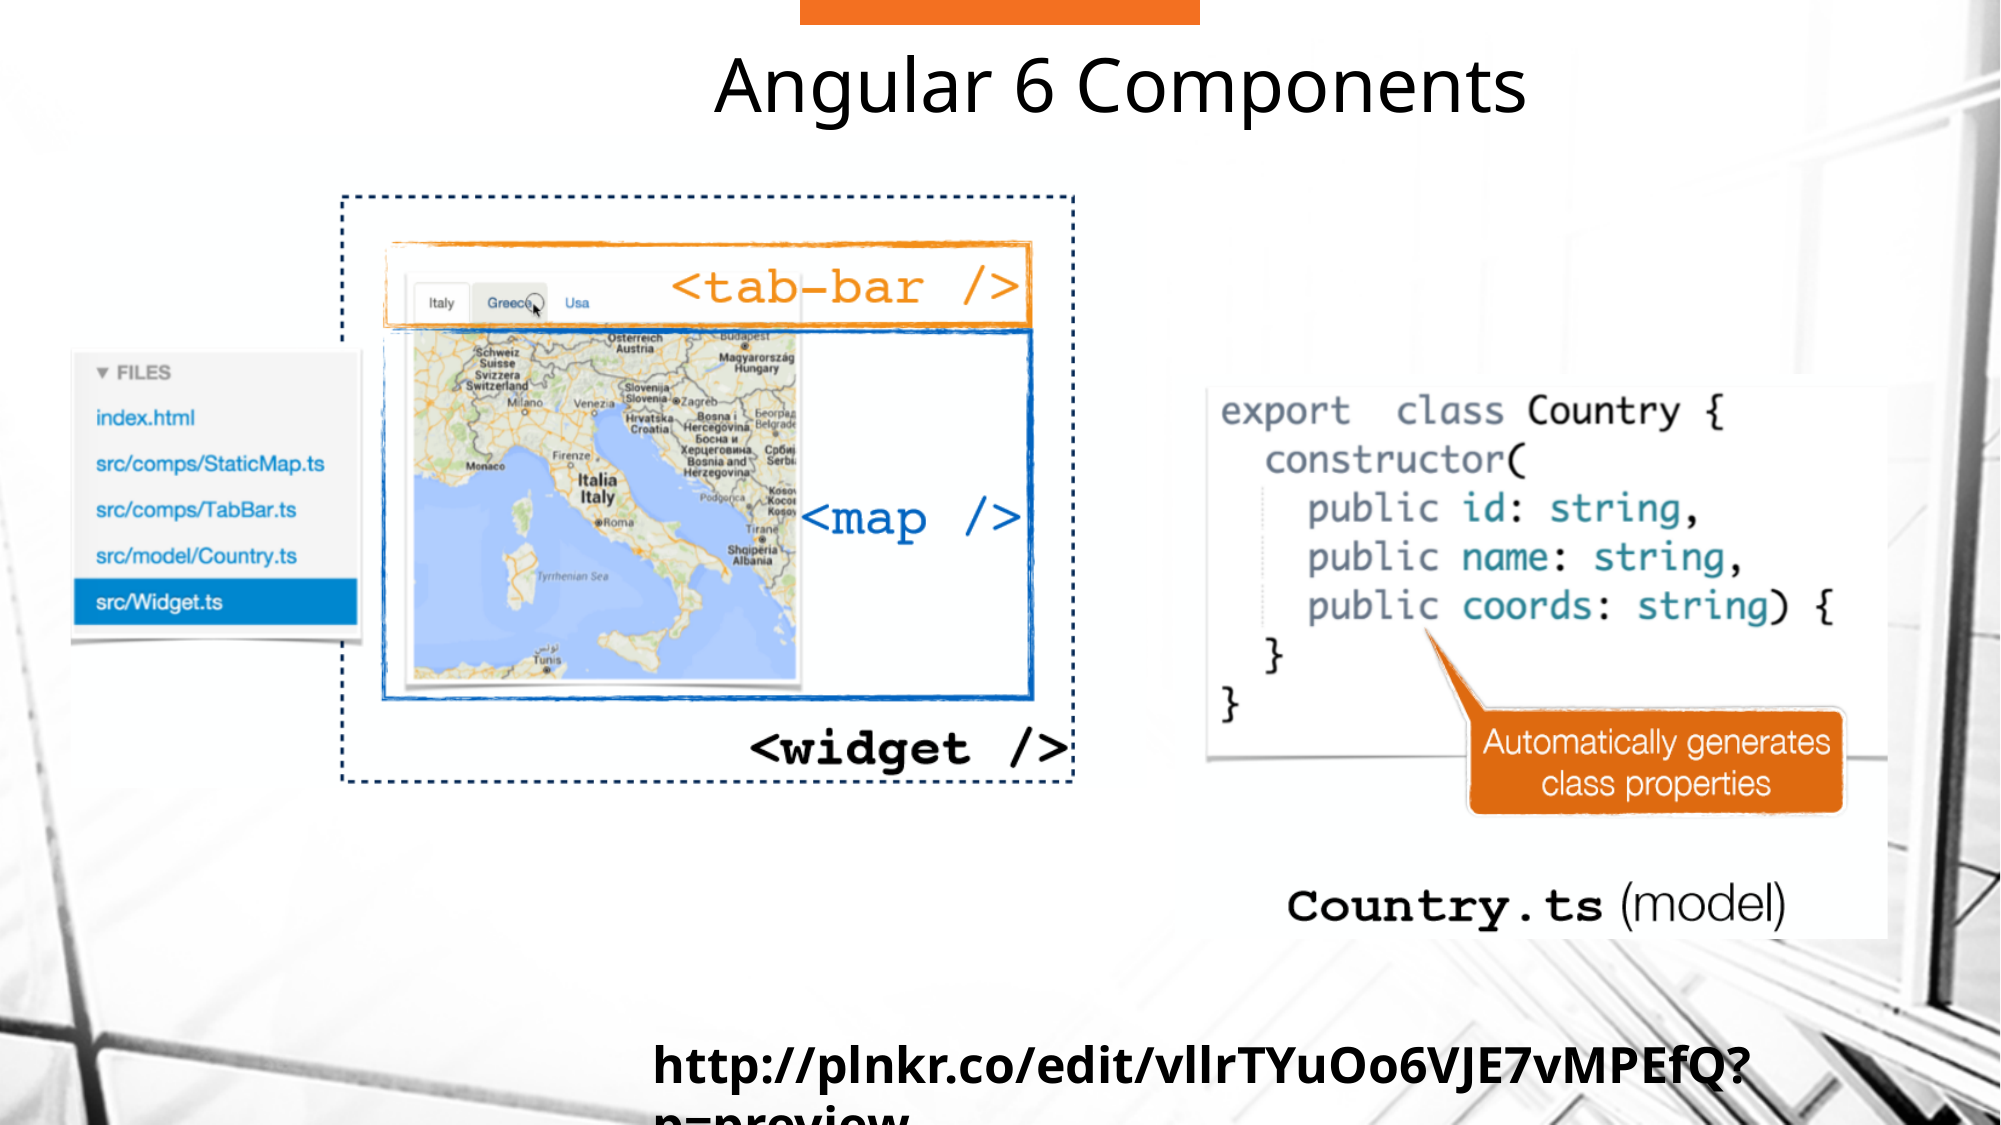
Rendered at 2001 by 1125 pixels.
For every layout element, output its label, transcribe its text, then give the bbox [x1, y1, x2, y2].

picture [1175, 374, 1888, 939]
list Angular.io [50, 12, 1951, 63]
picture [70, 135, 1147, 788]
text_box http://plnkr.co/edit/vllrTYuOo6VJE7vMPEfQ?p=preview [637, 1026, 1888, 1125]
text_box Angular 6 Components [699, 29, 1434, 136]
